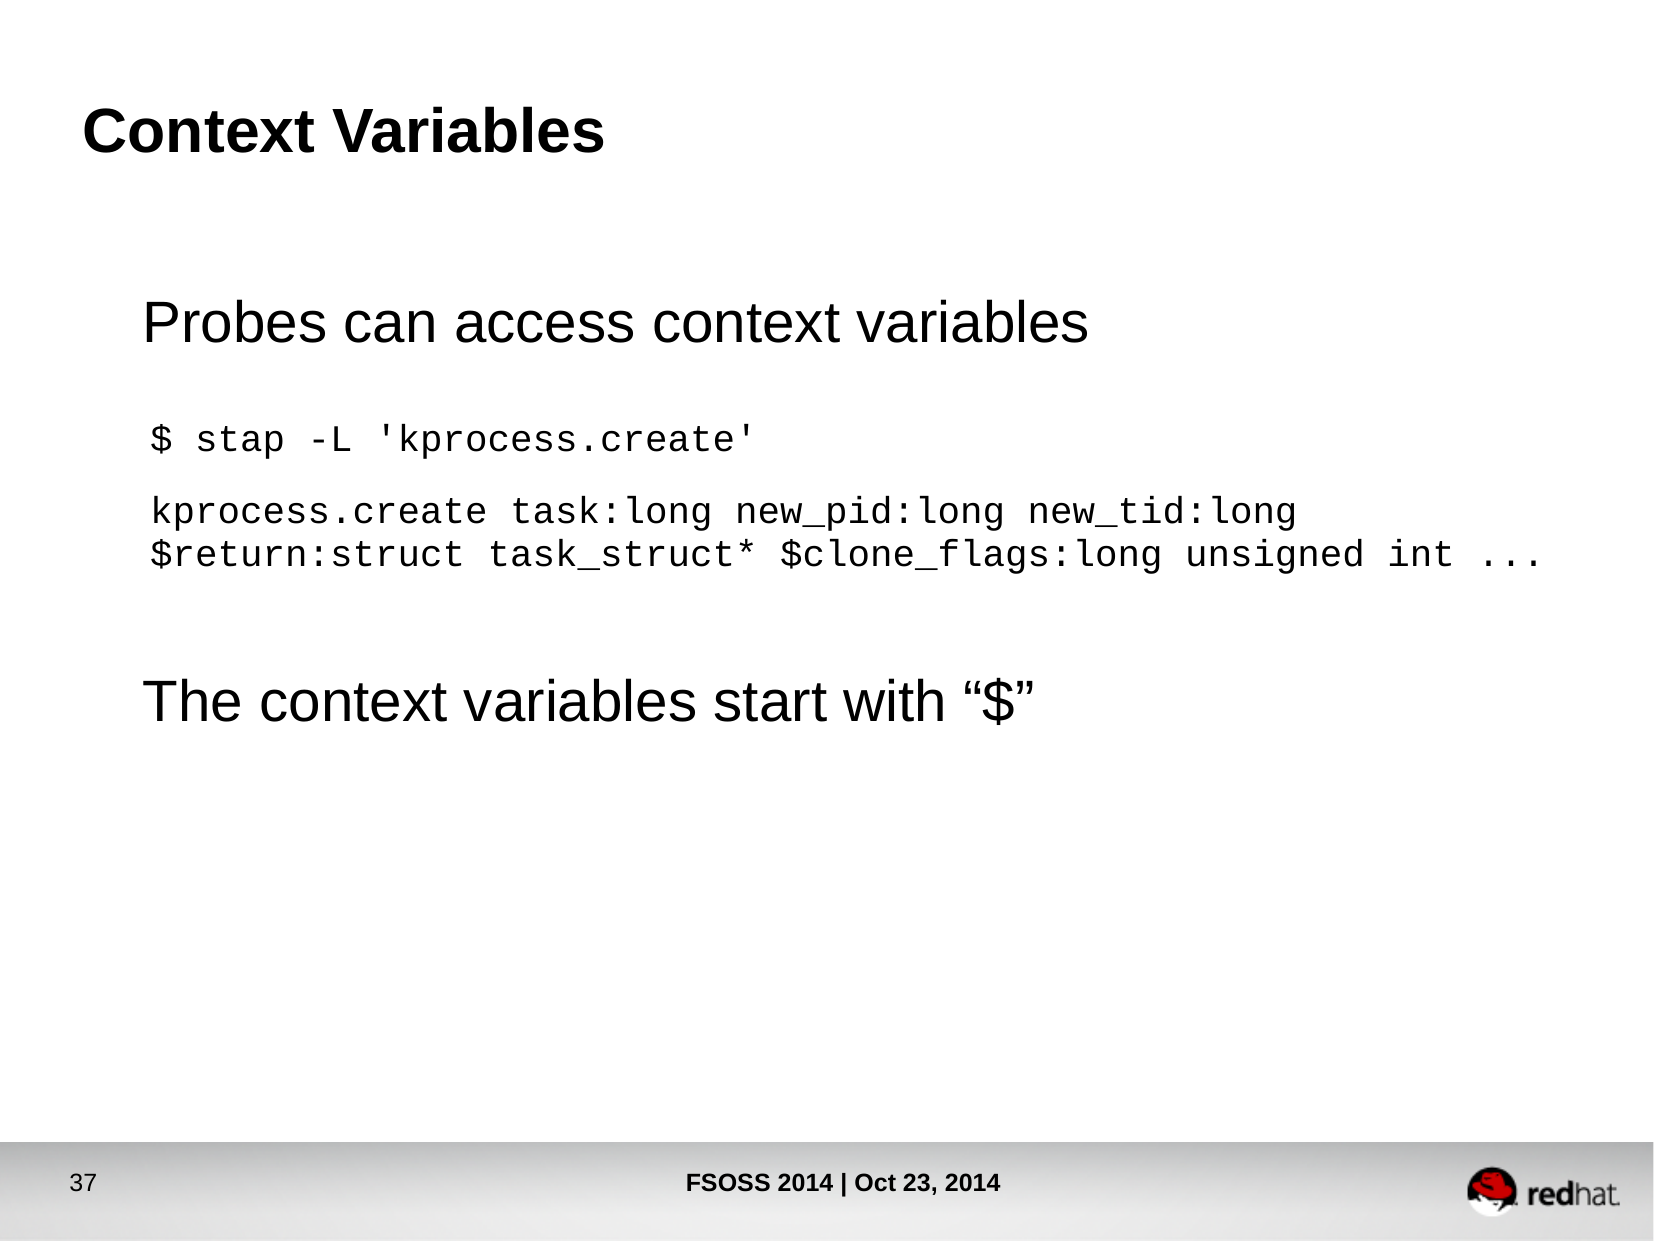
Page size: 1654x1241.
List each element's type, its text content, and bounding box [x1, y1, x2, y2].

list Probes can access context variables The context variables start with “$” [82, 290, 1571, 995]
title Context Variables [82, 49, 1571, 257]
picture [0, 1142, 1654, 1241]
text_box $ stap -L 'kprocess.create' kprocess.create task:long new_pid:long new_tid:long $return:struct task_struct* $clone_flags:long unsigned int ... [150, 420, 1586, 717]
